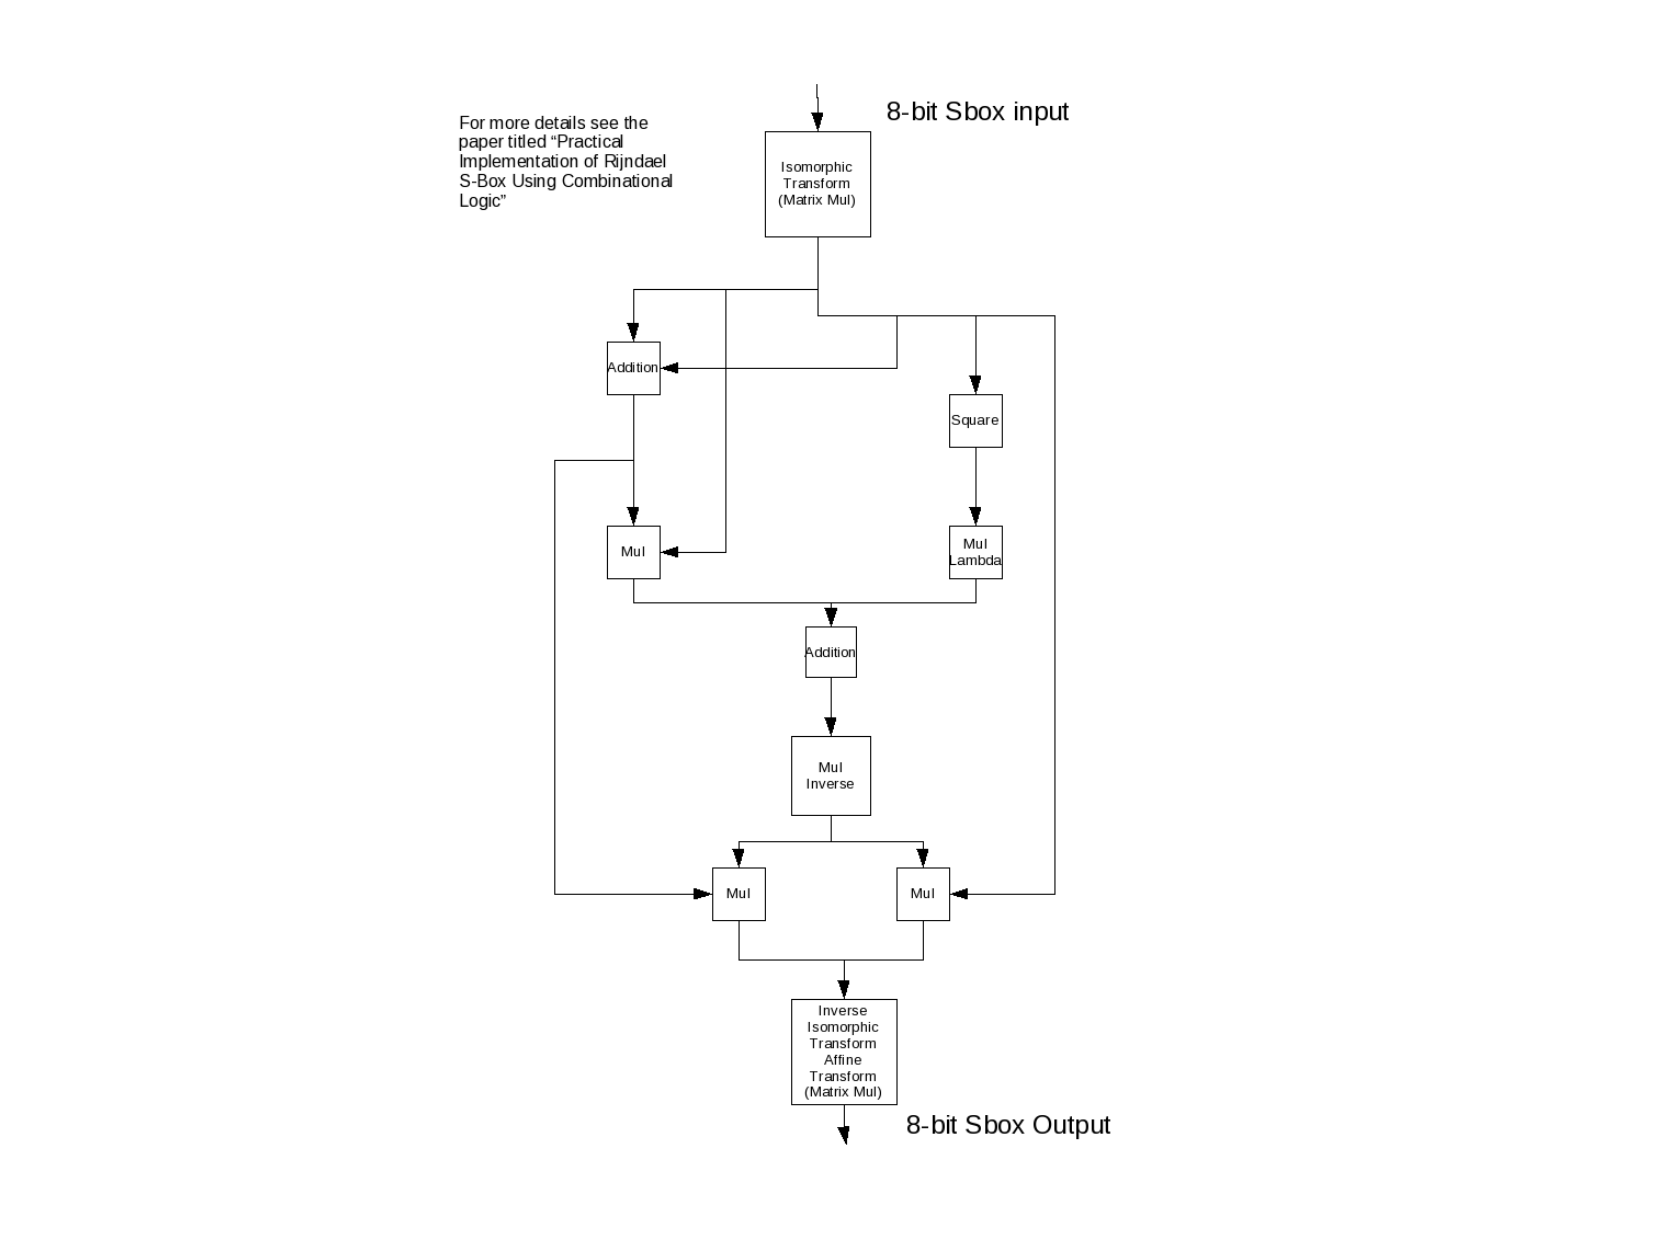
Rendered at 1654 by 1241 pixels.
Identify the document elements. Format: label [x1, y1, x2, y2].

picture [381, 37, 1276, 1195]
